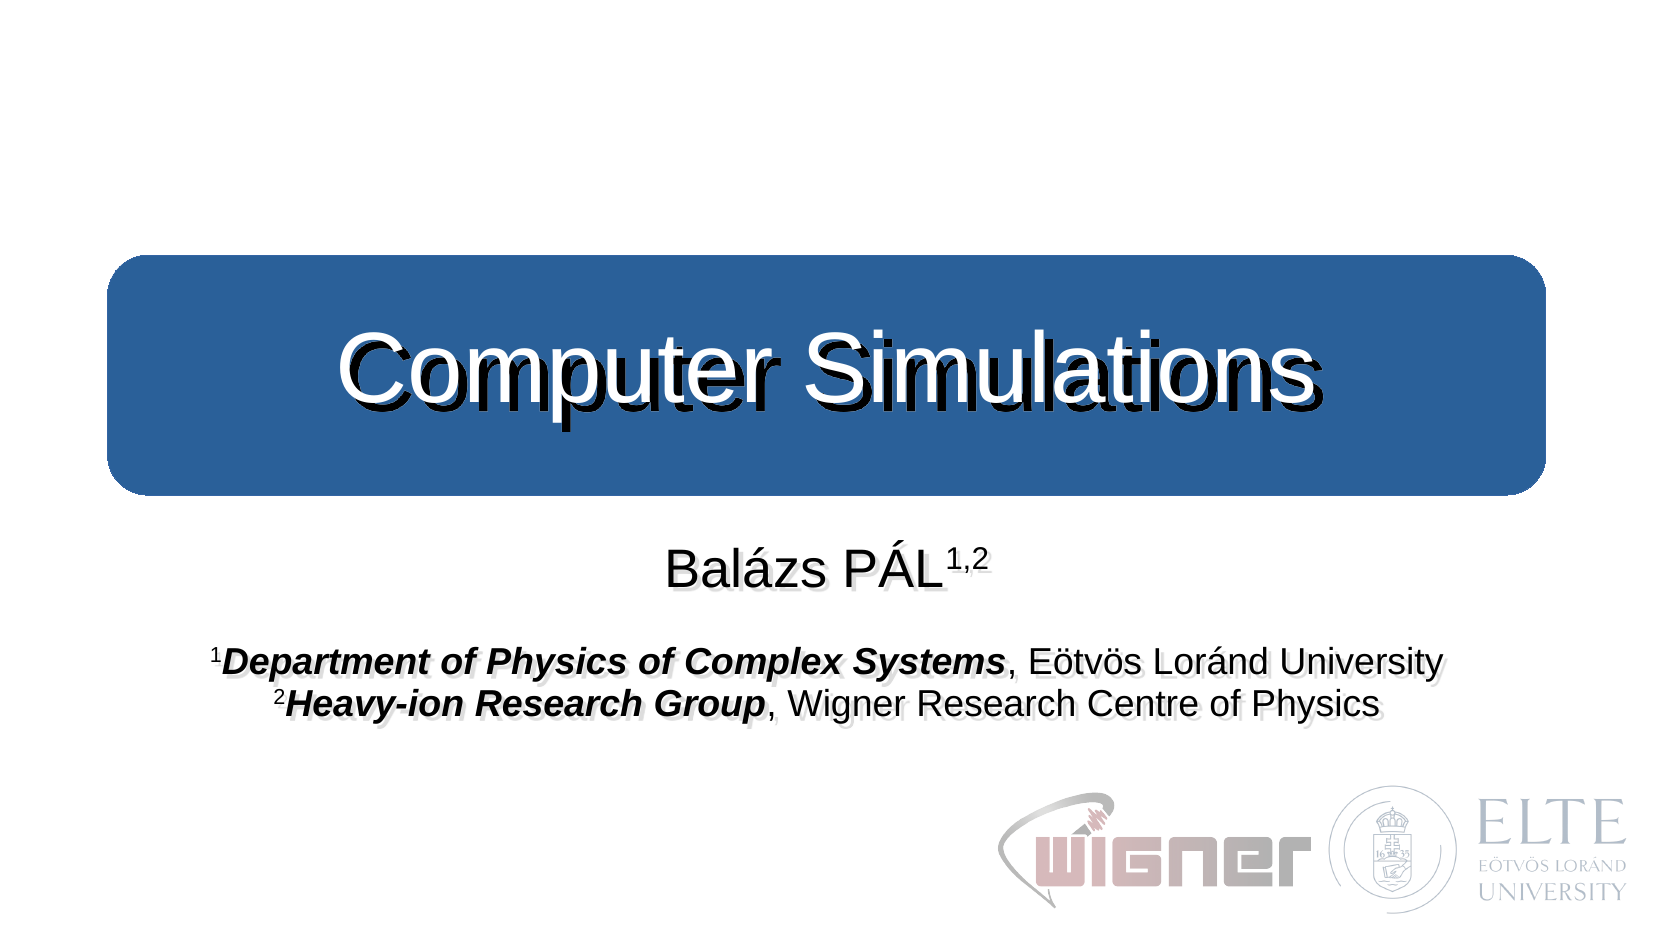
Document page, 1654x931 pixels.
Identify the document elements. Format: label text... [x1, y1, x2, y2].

picture [1328, 785, 1627, 914]
picture [990, 786, 1321, 914]
text_box [107, 255, 1546, 446]
text_box Balázs PÁL1,2 1Department of Physics of Complex Systems, Eötvös Loránd University 2Heavy-ion Research Group, Wigner Research Centre of Physics [82, 446, 1571, 799]
title Computer Simulations [121, 284, 1532, 446]
